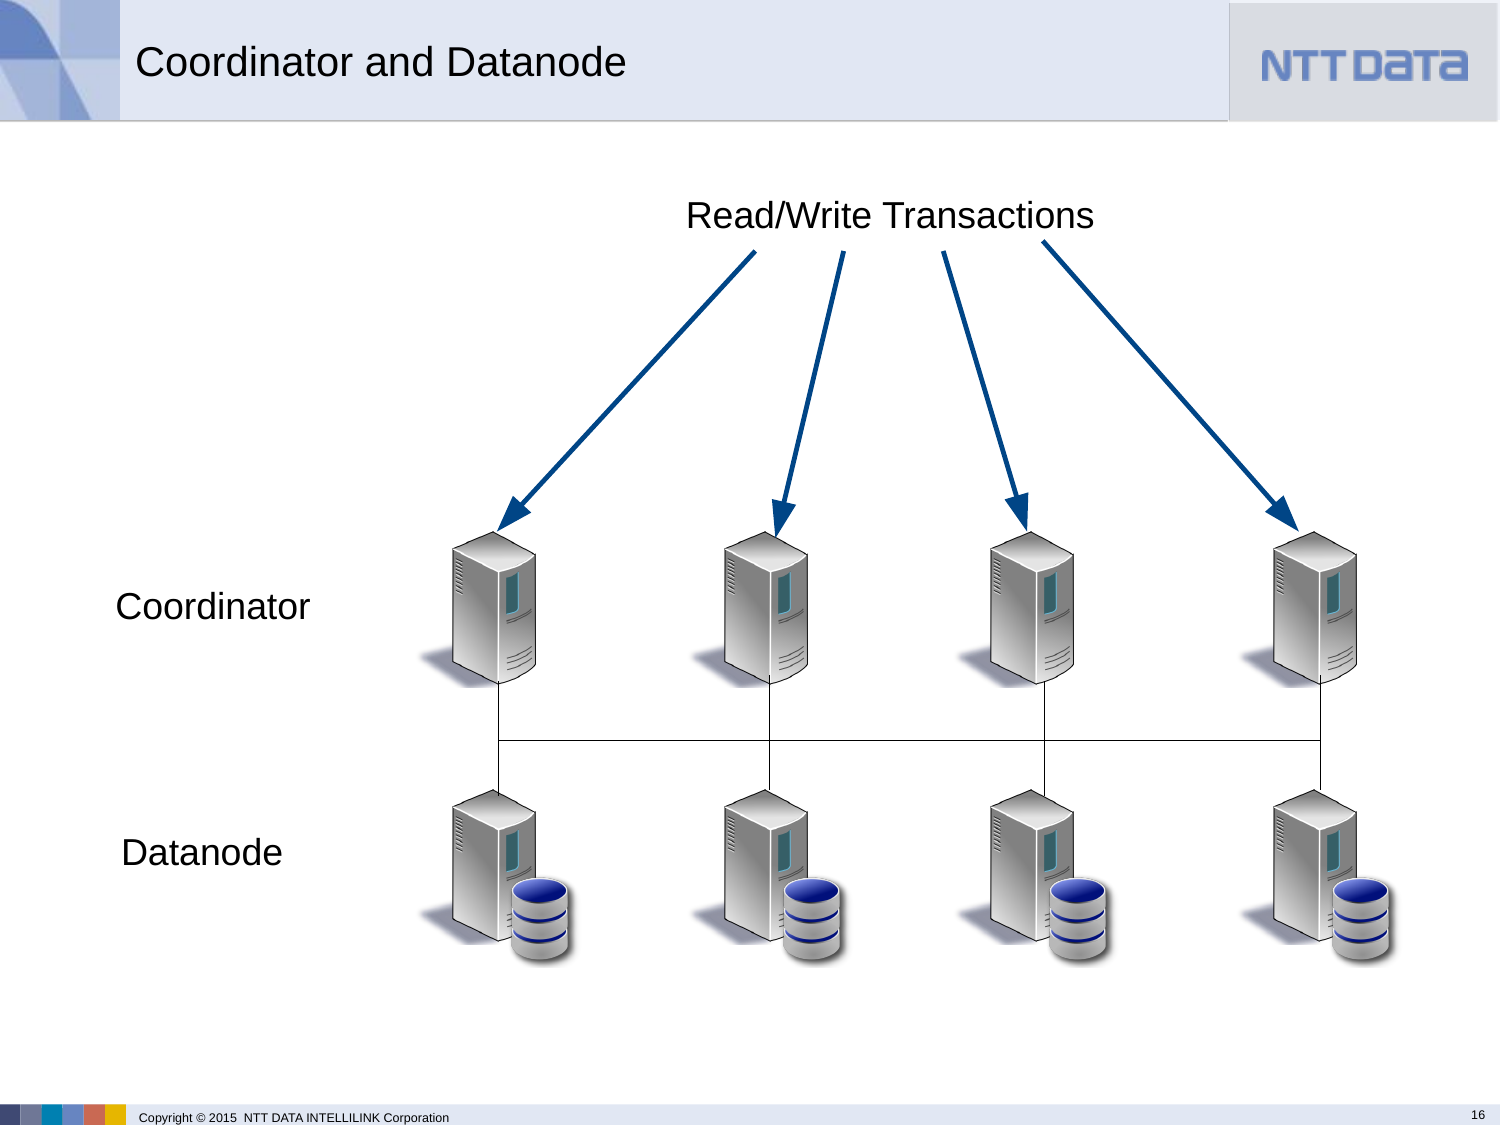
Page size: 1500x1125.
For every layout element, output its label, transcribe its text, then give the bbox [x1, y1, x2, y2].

text_box Coordinator [100, 578, 367, 635]
text_box Datanode [106, 824, 373, 881]
title Coordinator and Datanode [120, 0, 1241, 120]
picture [1235, 789, 1403, 968]
picture [952, 531, 1074, 688]
picture [686, 531, 808, 688]
text_box Read/Write Transactions [540, 186, 1240, 244]
picture [414, 789, 582, 968]
picture [414, 531, 536, 688]
picture [1235, 531, 1357, 688]
picture [1262, 50, 1468, 81]
picture [686, 789, 854, 968]
picture [952, 789, 1120, 968]
picture [0, 0, 120, 120]
